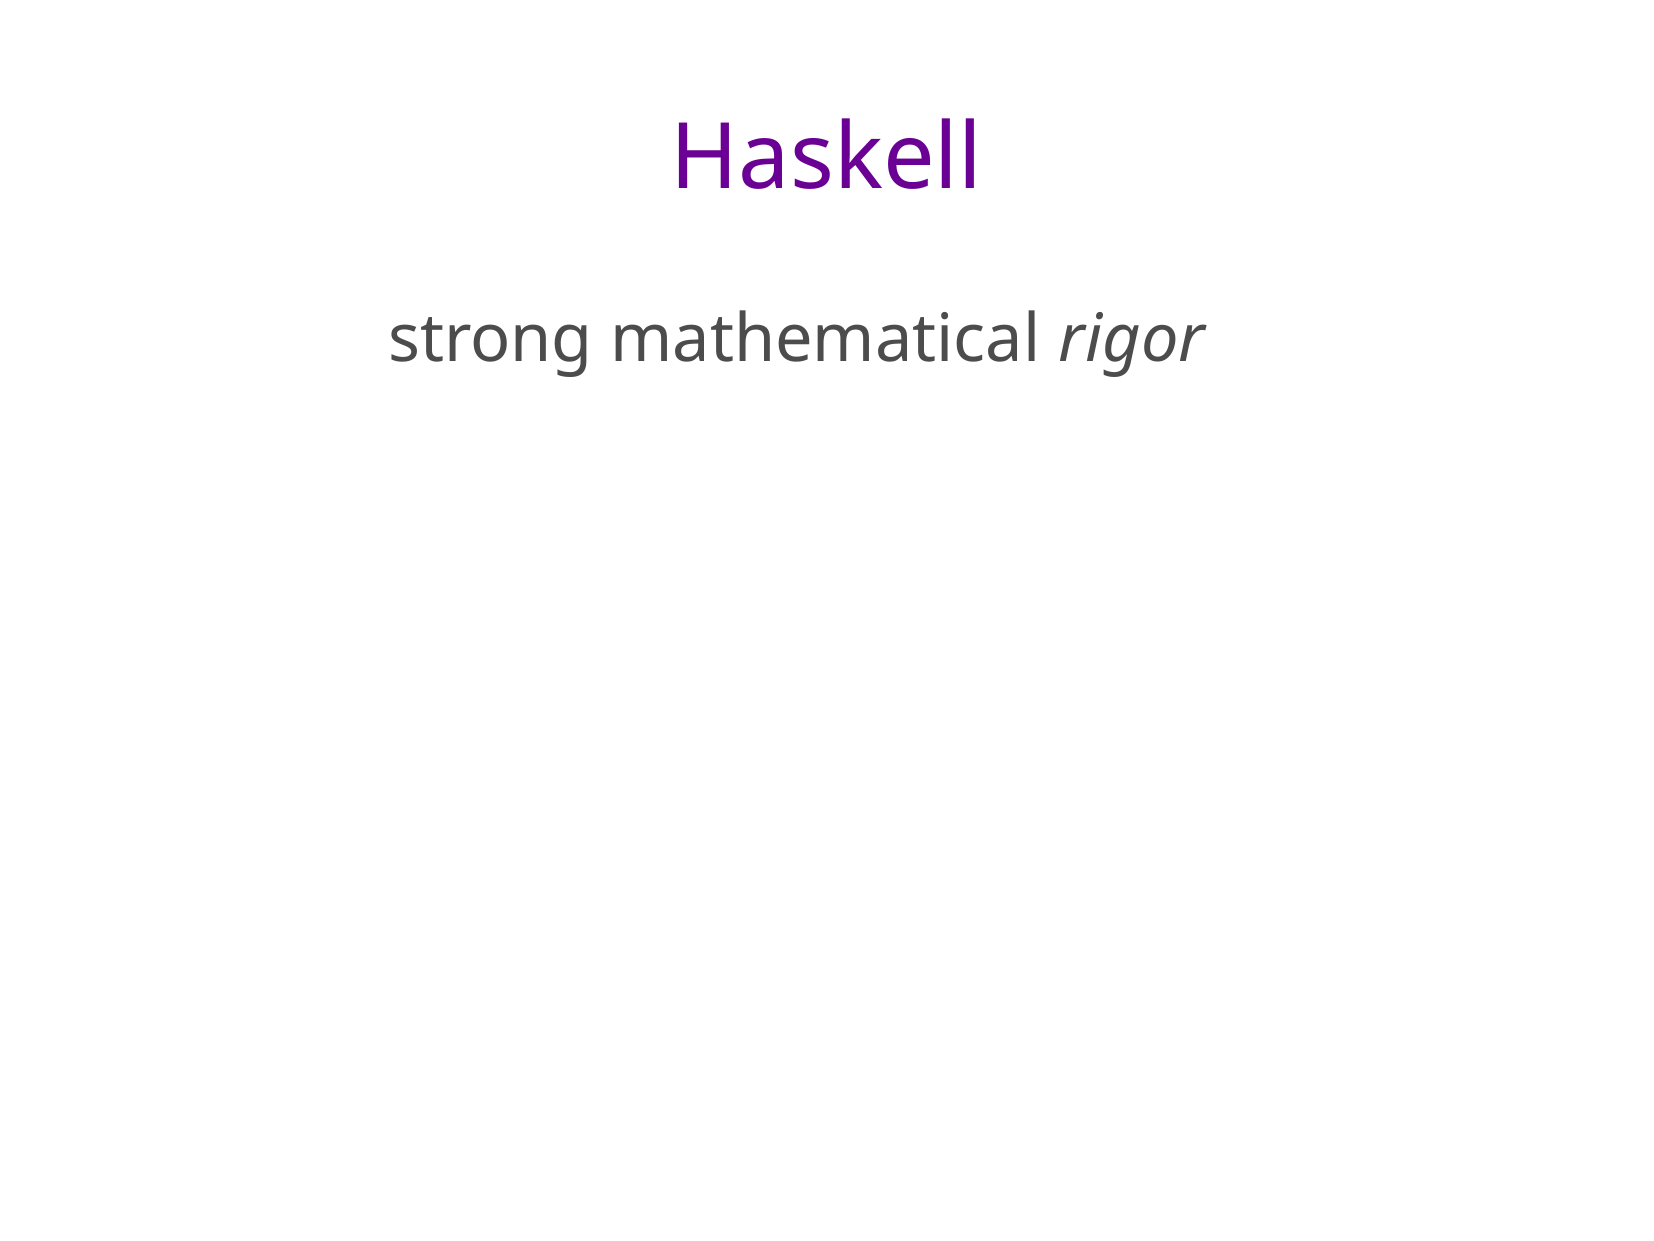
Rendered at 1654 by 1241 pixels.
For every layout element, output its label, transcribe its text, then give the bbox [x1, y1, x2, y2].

title Haskell [82, 49, 1571, 257]
list strong mathematical rigor [317, 290, 1337, 1010]
